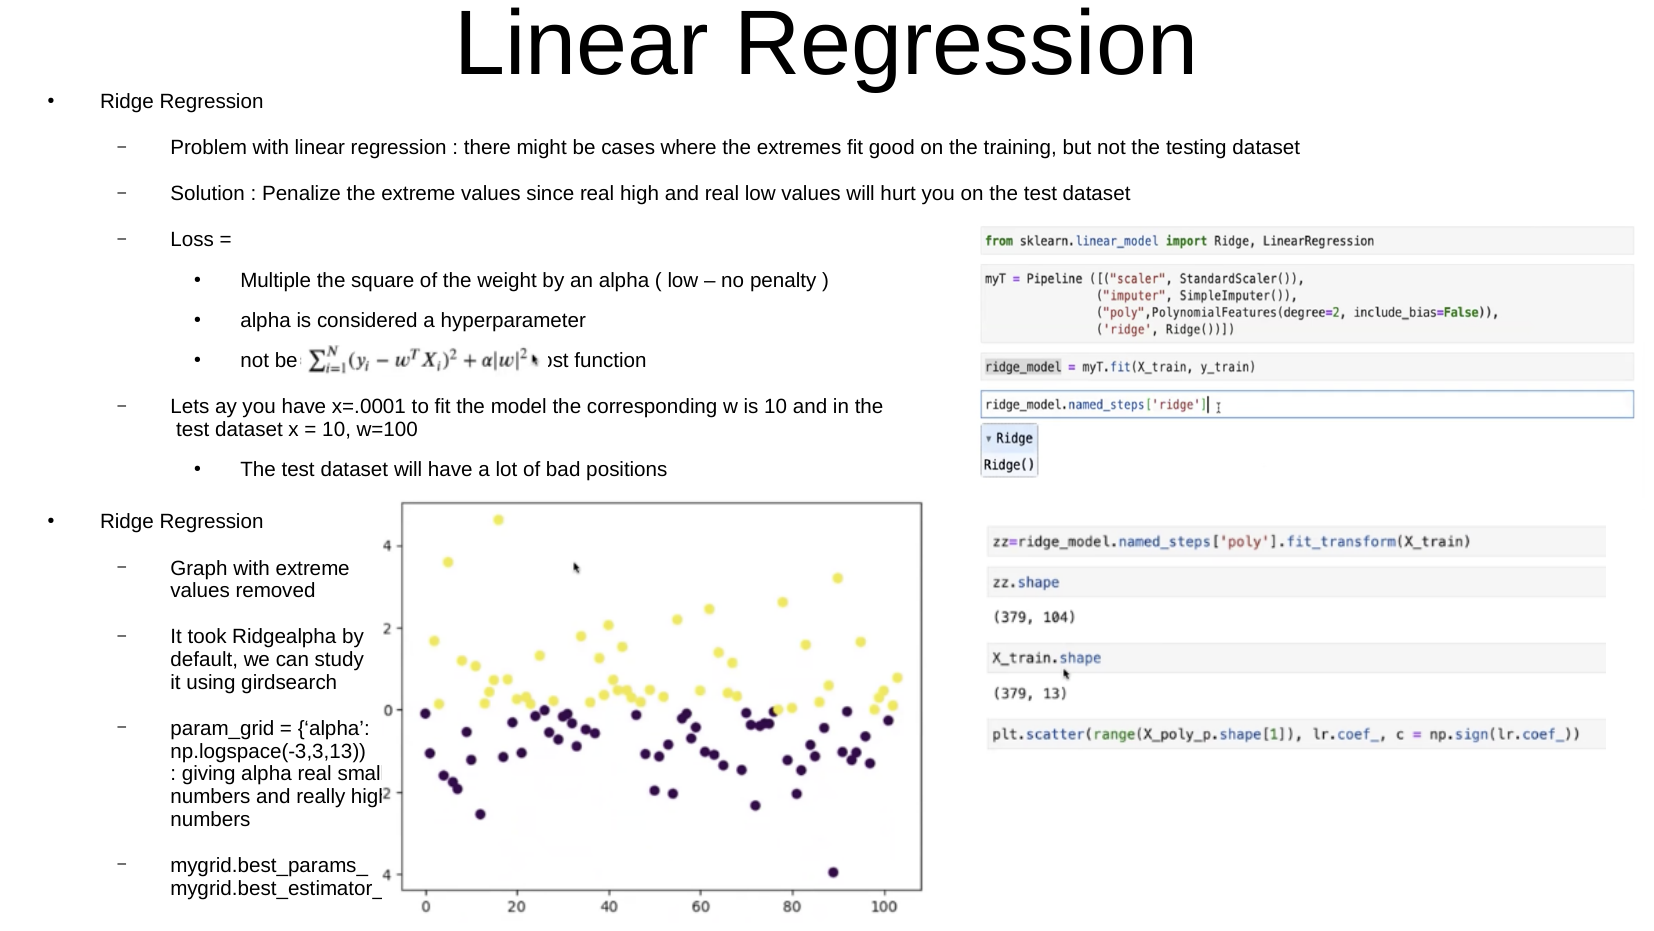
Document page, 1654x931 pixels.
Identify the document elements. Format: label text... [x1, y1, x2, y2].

title Linear Regression [82, 0, 1571, 90]
picture [382, 494, 946, 923]
picture [985, 524, 1606, 766]
picture [300, 344, 548, 377]
list Ridge Regression Problem with linear regression : there might be cases where the extremes fit good on the training, but not the testing dataset Solution : Penalize the extreme values since real high and real low values will hurt you on the test dataset Loss = Multiple the square of the weight by an alpha ( low – no penalty ) alpha is considered a hyperparameter not be able to minimize the total lost function Lets ay you have x=.0001 to fit the model the corresponding w is 10 and in the test dataset x = 10, w=100 The test dataset will have a lot of bad positions Ridge Regression Graph with extreme values removed It took Ridgealpha by default, we can study it using girdsearch param_grid = {‘alpha’: np.logspace(-3,3,13)) : giving alpha real small numbers and really high numbers mygrid.best_params_ mygrid.best_estimator_ [30, 90, 1636, 901]
picture [975, 222, 1645, 511]
